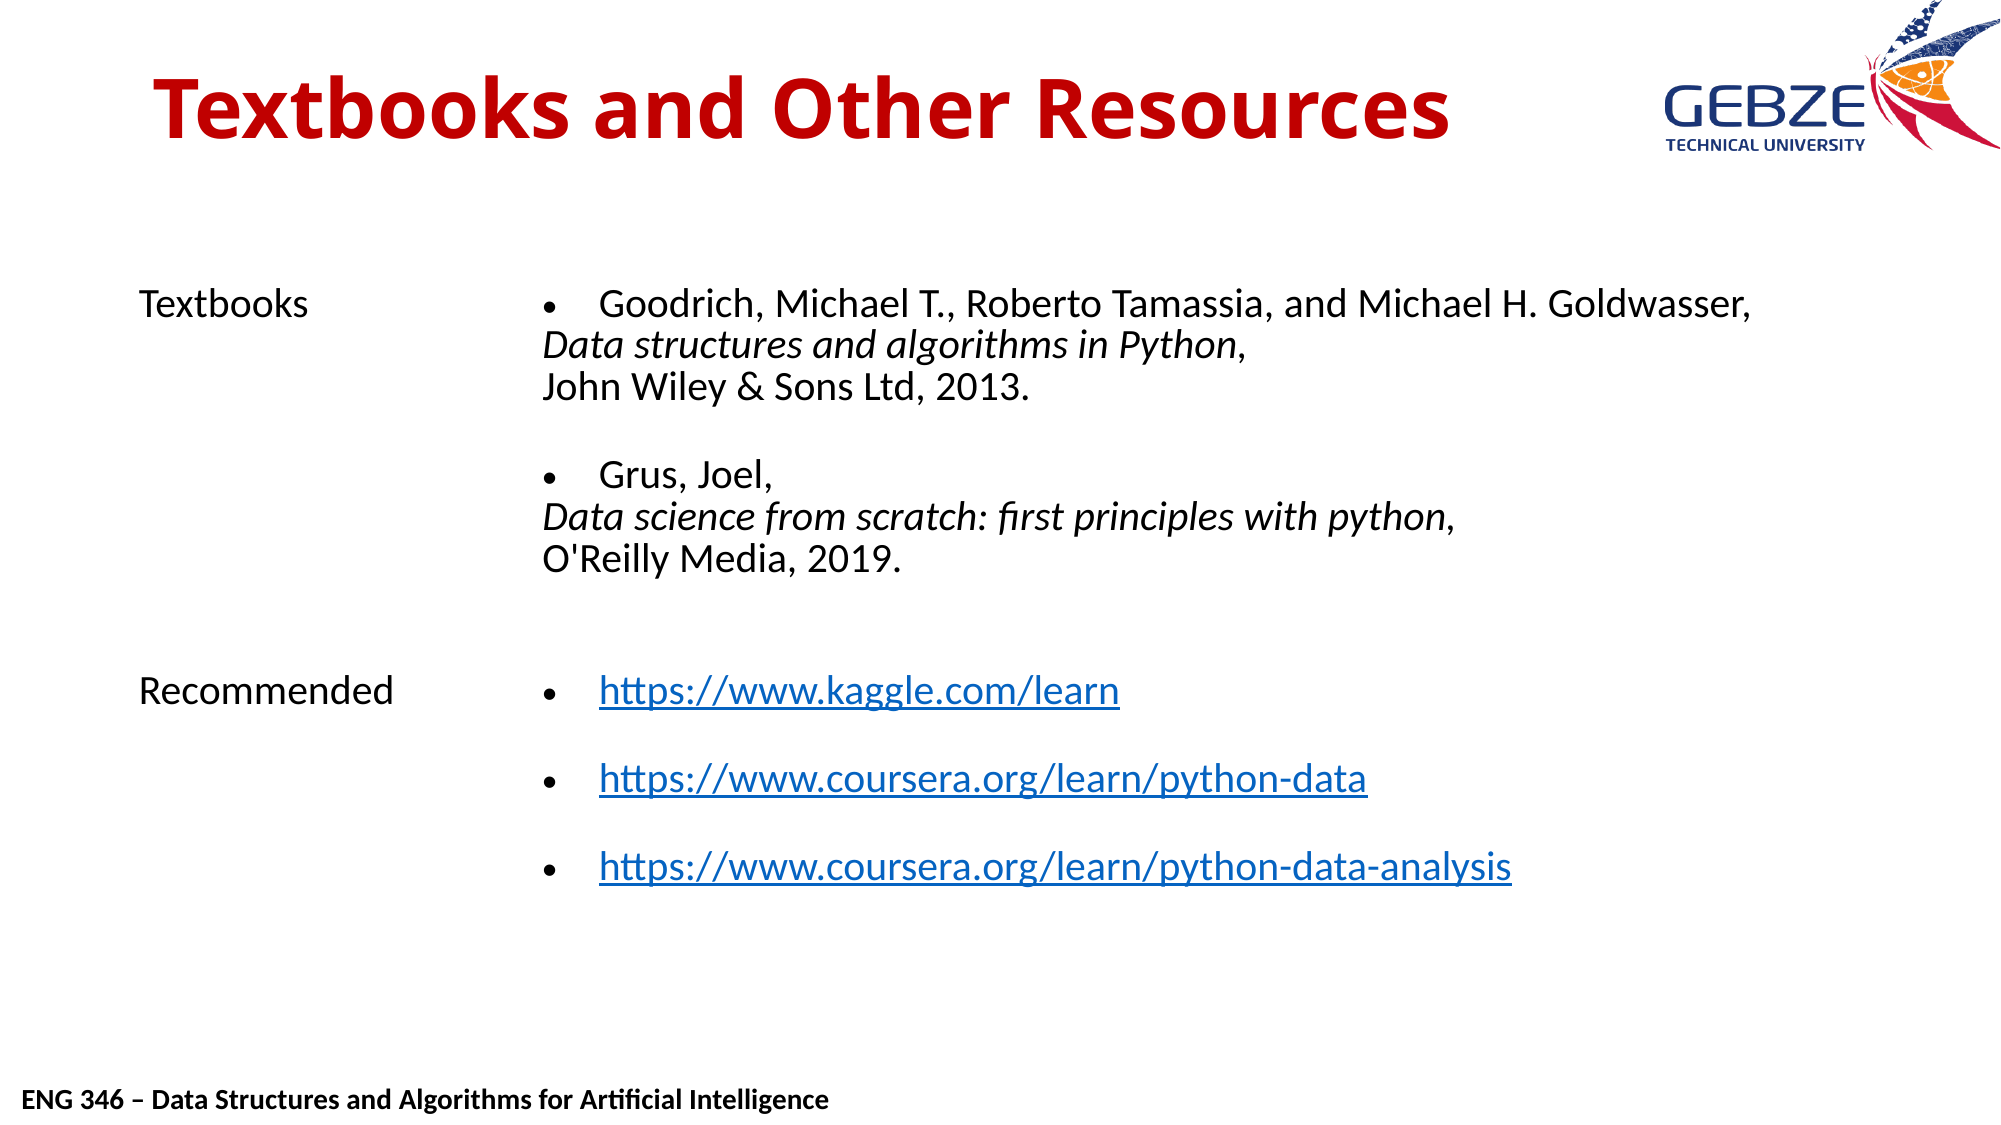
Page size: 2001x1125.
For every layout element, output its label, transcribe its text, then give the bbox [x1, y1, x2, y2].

picture [1665, 0, 2001, 151]
table_header Textbooks [138, 279, 540, 665]
table_cell https://www.kaggle.com/learn https://www.coursera.org/learn/python-data https://www.coursera.org/learn/python-data-analysis [542, 666, 1862, 1034]
title Textbooks and Other Resources [137, 59, 1862, 165]
table_cell Recommended [138, 666, 540, 1034]
table_header Goodrich, Michael T., Roberto Tamassia, and Michael H. Goldwasser, Data structures and algorithms in Python, John Wiley & Sons Ltd, 2013. Grus, Joel, Data science from scratch: first principles with python, O'Reilly Media, 2019. [542, 279, 1862, 665]
